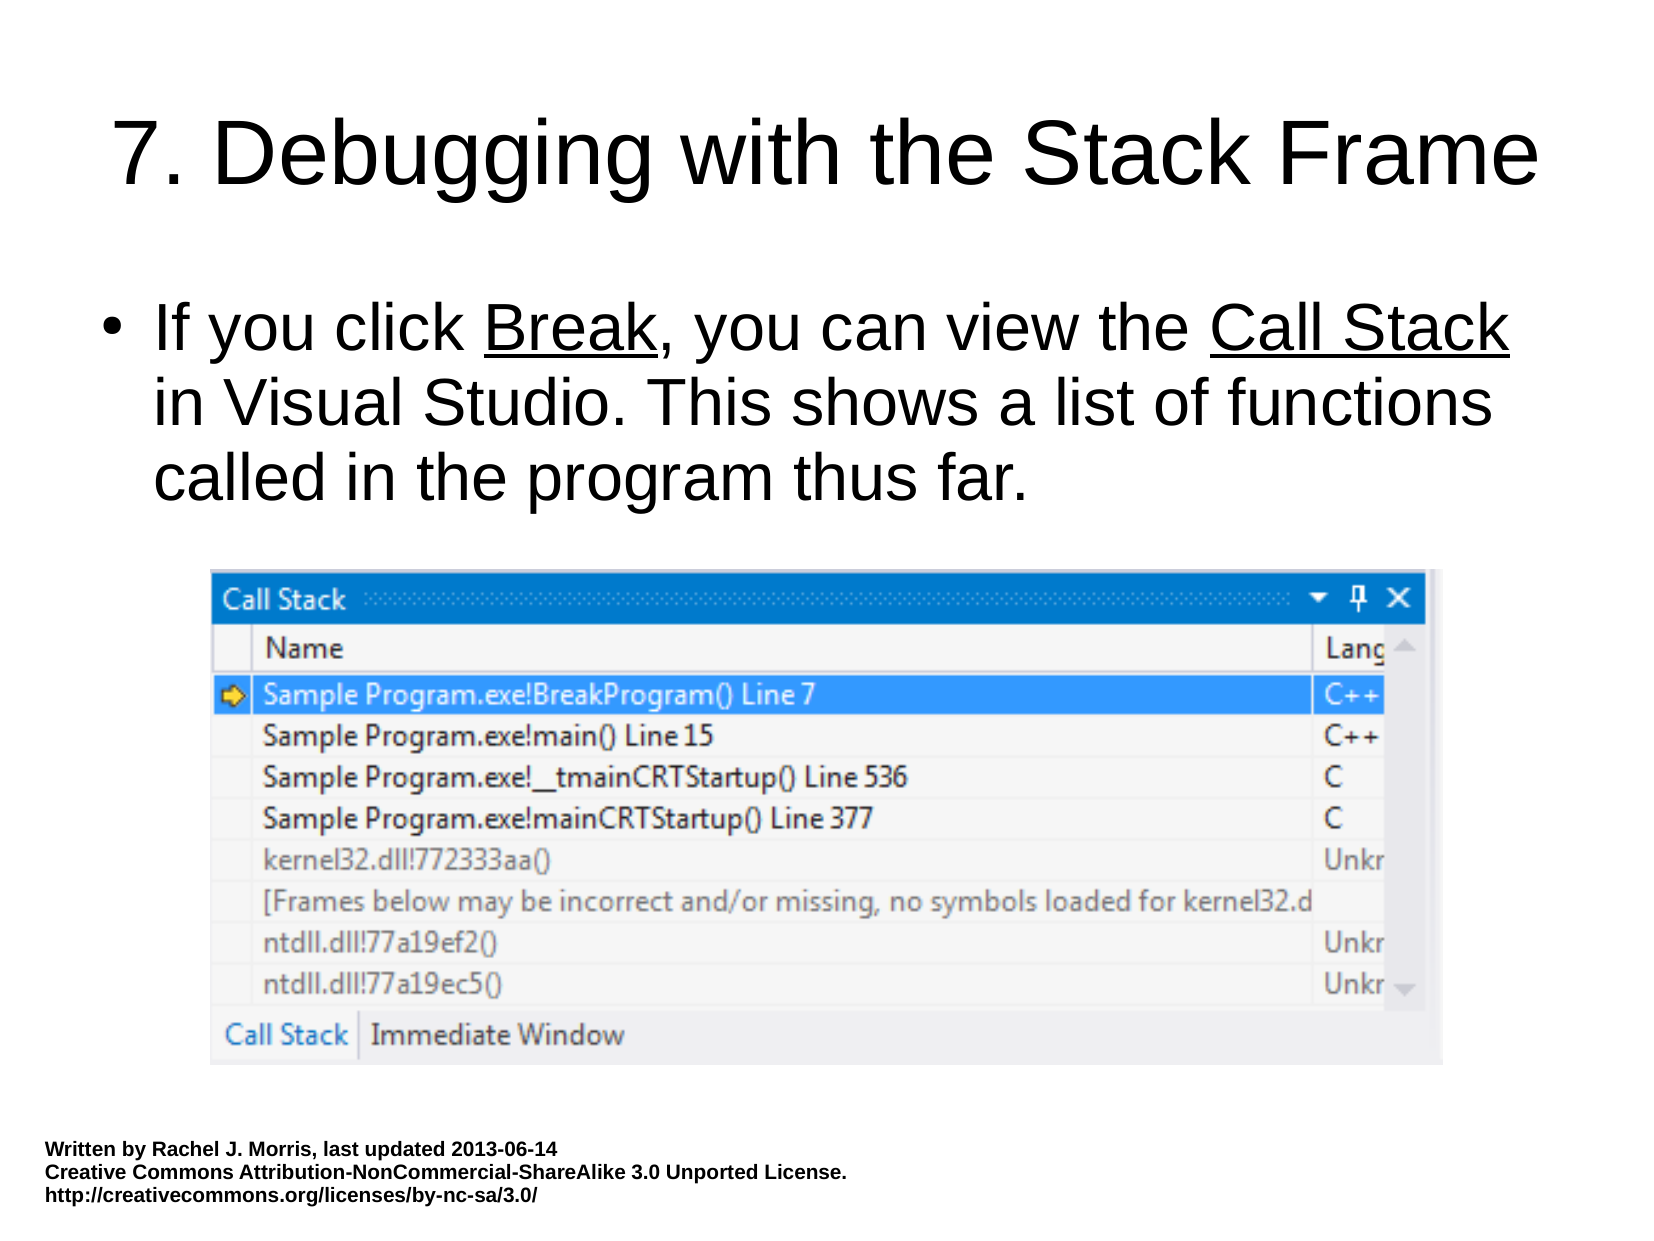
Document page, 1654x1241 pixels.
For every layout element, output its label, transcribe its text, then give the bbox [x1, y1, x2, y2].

picture [210, 569, 1443, 1066]
title 7. Debugging with the Stack Frame [82, 49, 1571, 257]
list If you click Break, you can view the Call Stack in Visual Studio. This shows a list of functions called in the program thus far. [82, 290, 1538, 1010]
